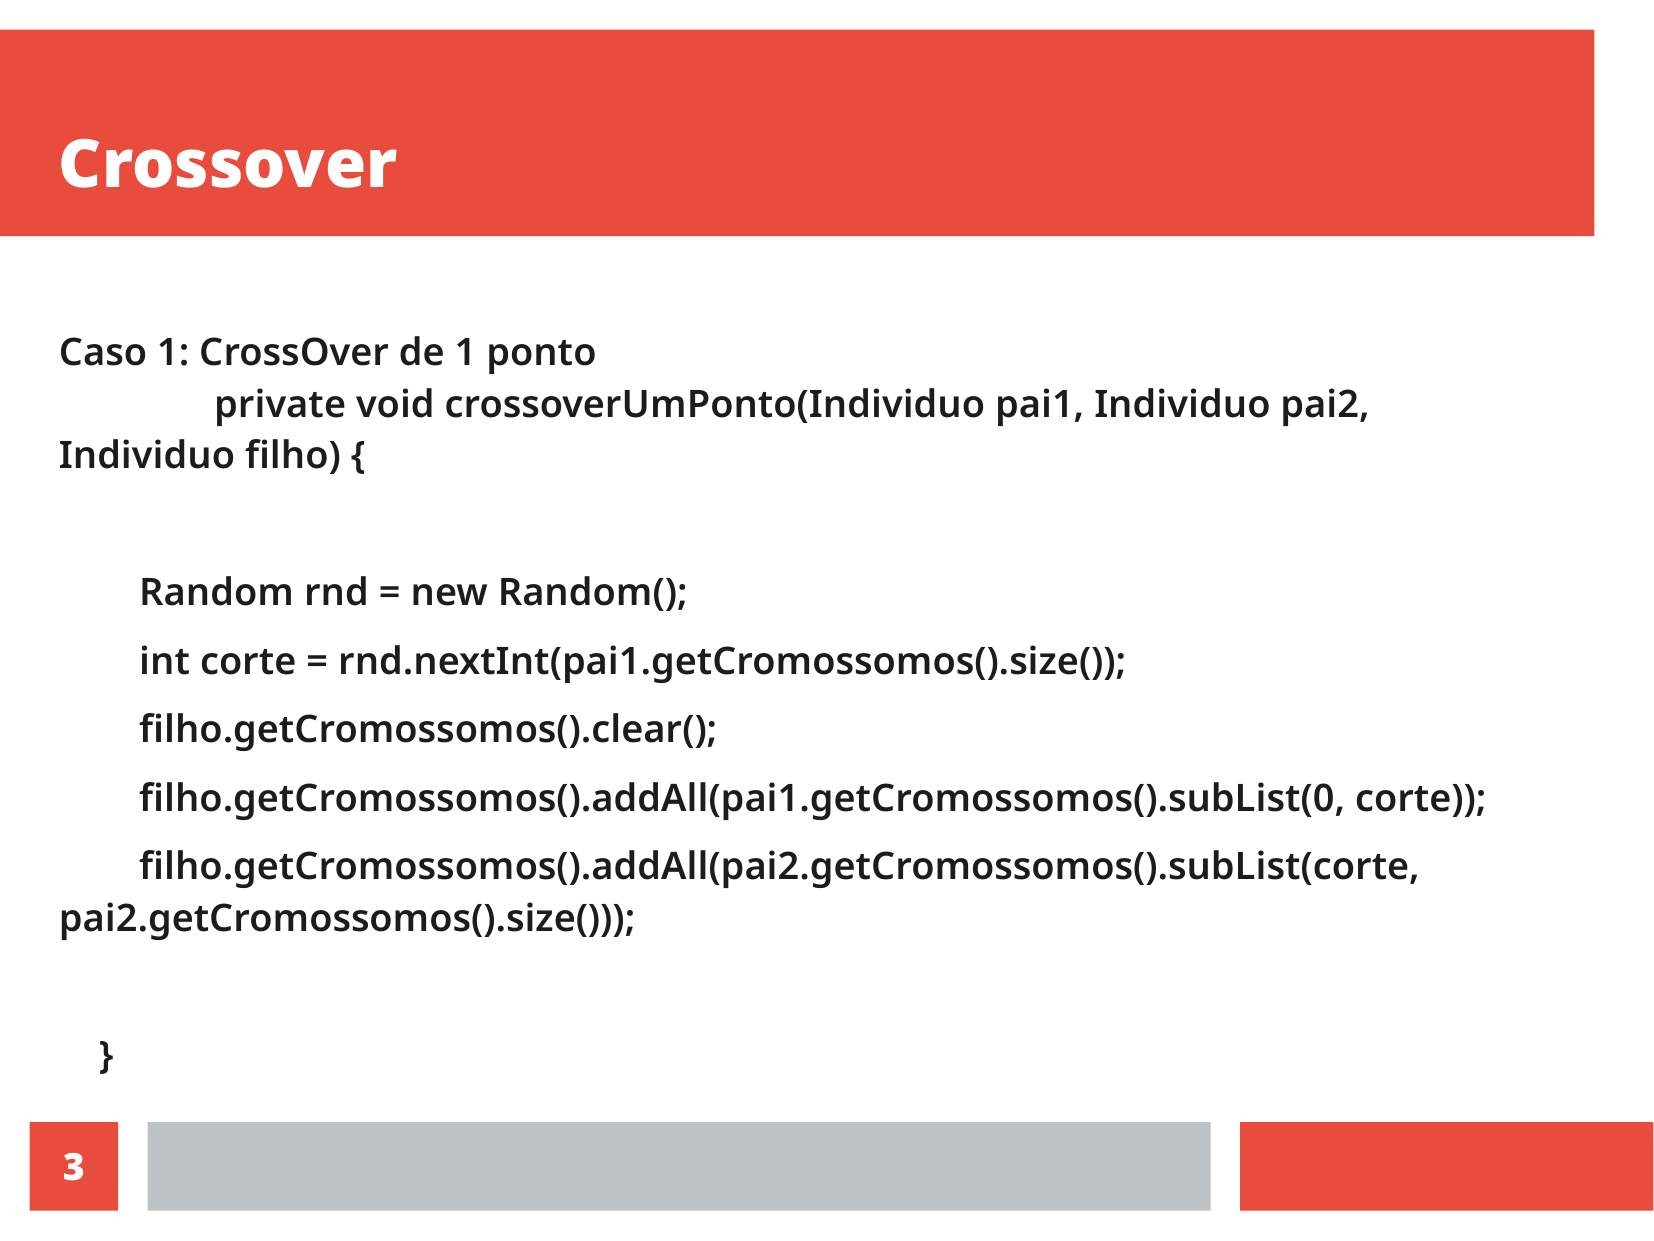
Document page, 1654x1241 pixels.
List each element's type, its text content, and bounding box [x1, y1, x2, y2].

list Caso 1: CrossOver de 1 ponto private void crossoverUmPonto(Individuo pai1, Individuo pai2, Individuo filho) { Random rnd = new Random(); int corte = rnd.nextInt(pai1.getCromossomos().size()); filho.getCromossomos().clear(); filho.getCromossomos().addAll(pai1.getCromossomos().subList(0, corte)); filho.getCromossomos().addAll(pai2.getCromossomos().subList(corte, pai2.getCromossomos().size())); } [59, 324, 1565, 1093]
title Crossover [59, 59, 1595, 207]
